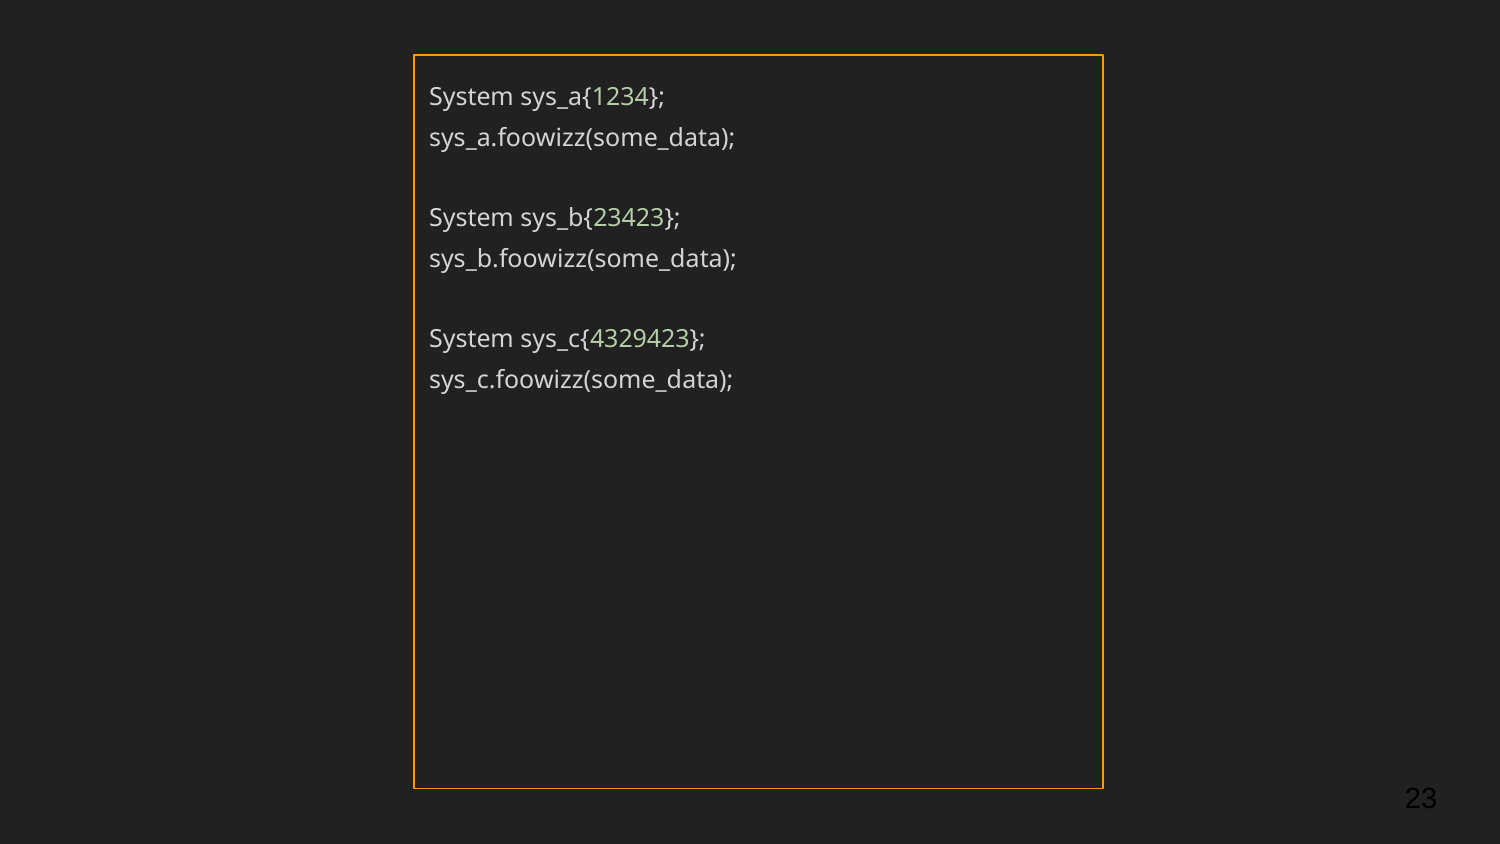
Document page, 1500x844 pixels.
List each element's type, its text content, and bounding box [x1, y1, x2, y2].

list System sys_a{1234}; sys_a.foowizz(some_data); System sys_b{23423}; sys_b.foowizz(some_data); System sys_c{4329423}; sys_c.foowizz(some_data); [414, 55, 1104, 789]
slide_number <number> [1389, 764, 1480, 830]
